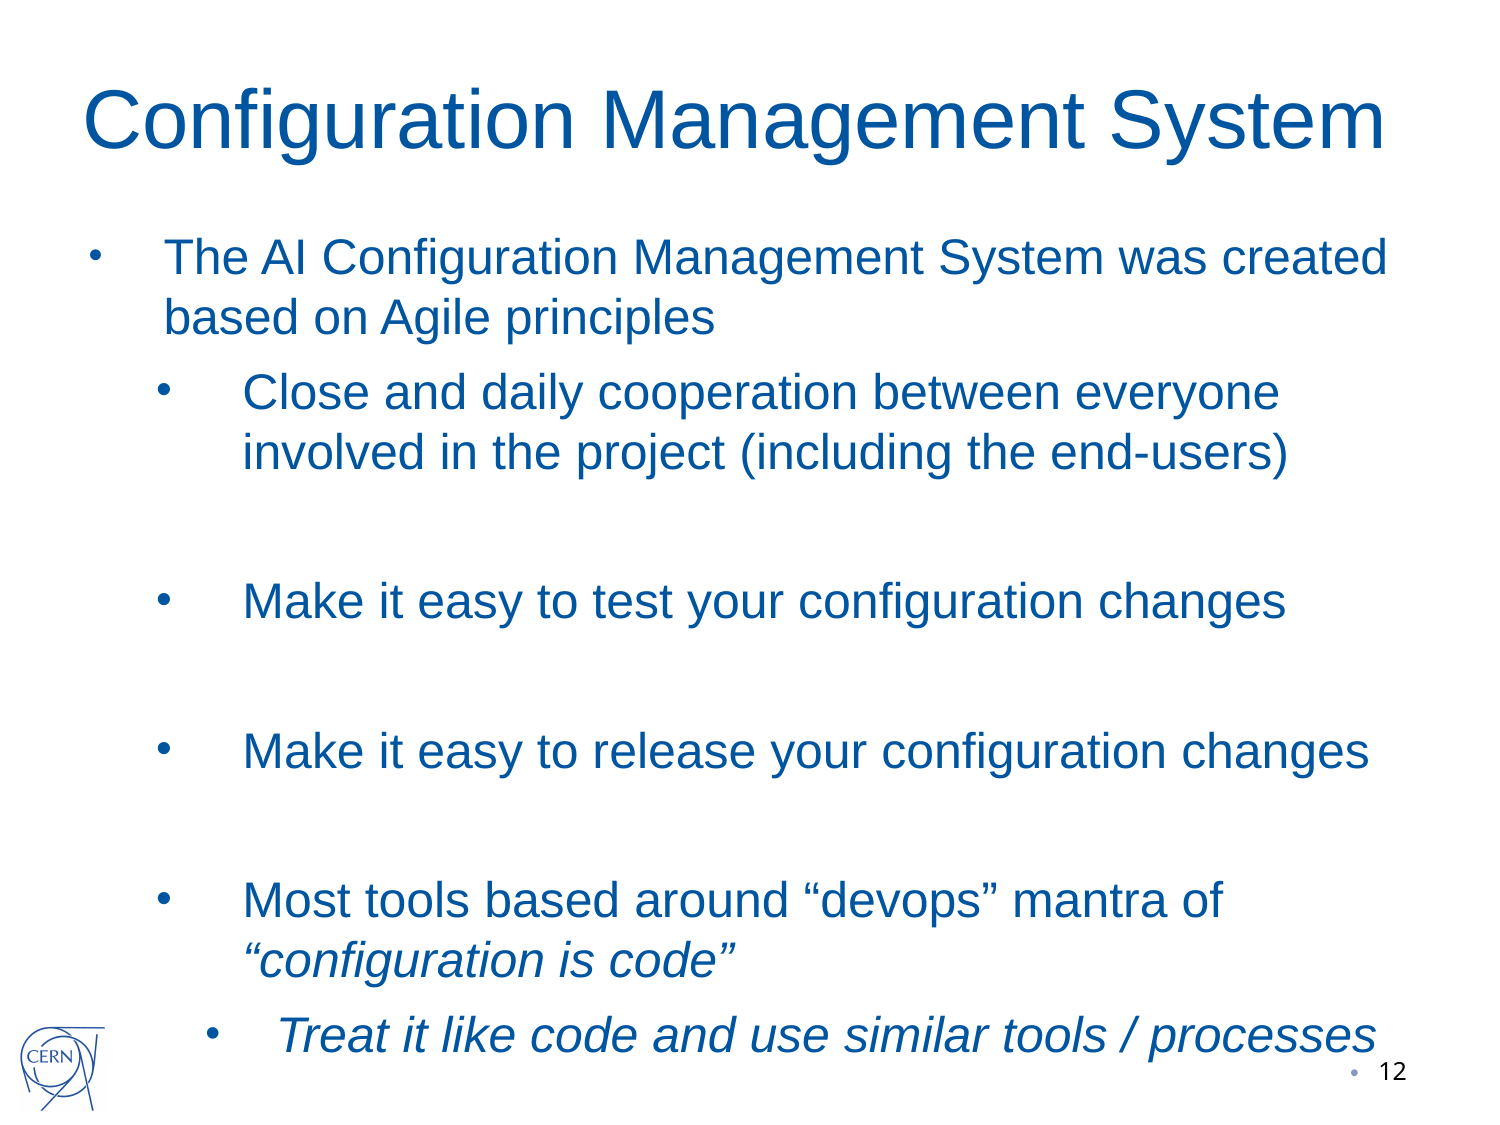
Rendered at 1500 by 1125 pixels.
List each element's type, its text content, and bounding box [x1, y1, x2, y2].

slide_number <number> [1342, 1049, 1425, 1096]
title Configuration Management System [75, 13, 1425, 217]
picture [18, 1025, 75, 1112]
list The AI Configuration Management System was created based on Agile principles Close and daily cooperation between everyone involved in the project (including the end-users) Make it easy to test your configuration changes Make it easy to release your configuration changes Most tools based around “devops” mantra of “configuration is code” Treat it like code and use similar tools / processes [75, 217, 1425, 1125]
